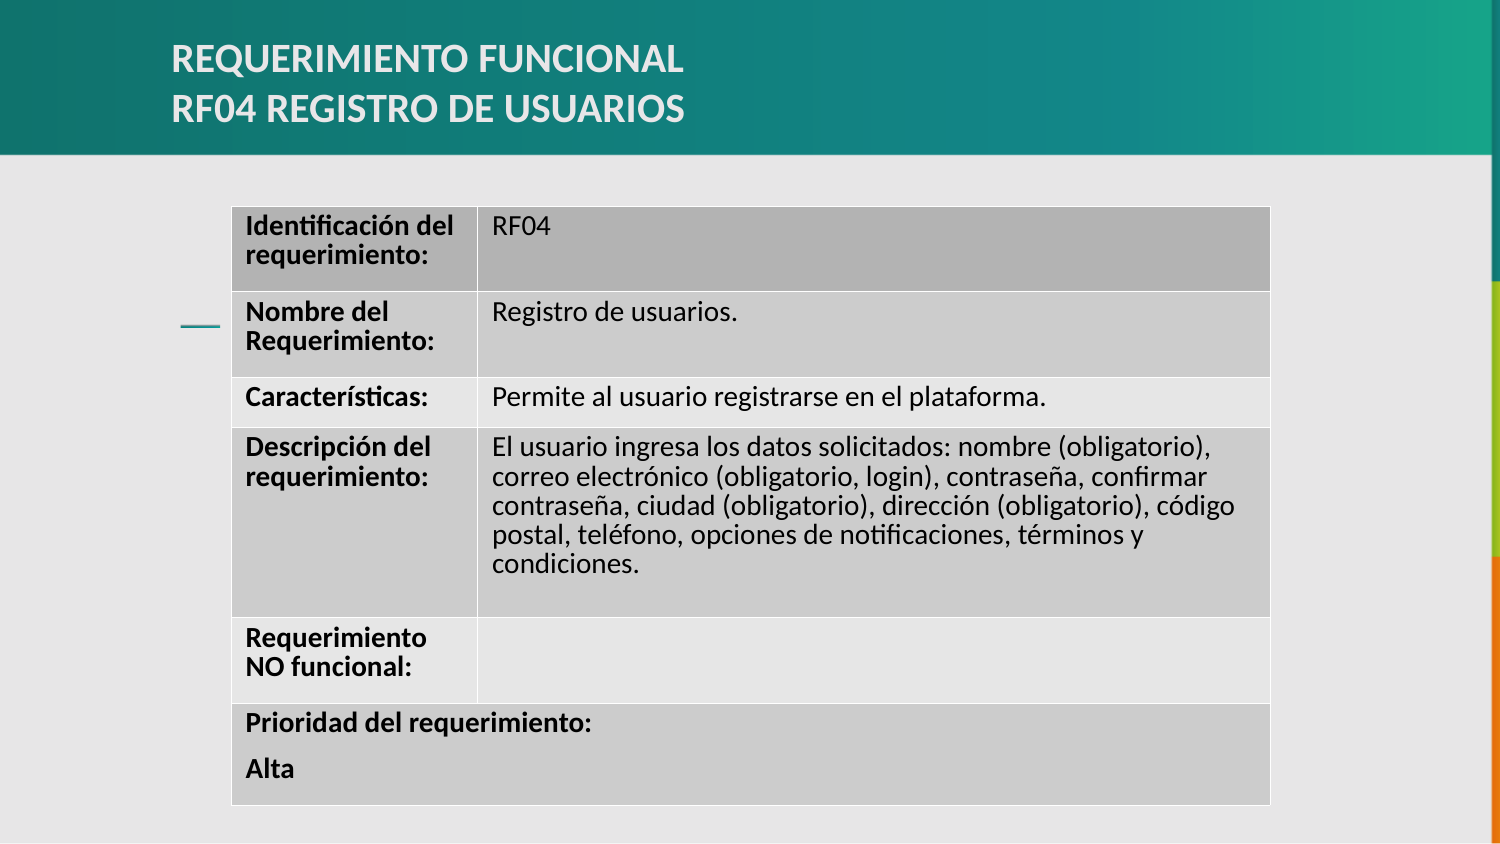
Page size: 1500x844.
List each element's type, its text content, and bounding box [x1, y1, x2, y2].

table_cell Nombre del Requerimiento: [232, 292, 477, 377]
table_cell Prioridad del requerimiento: Alta [232, 704, 1270, 805]
table_header Identificación del requerimiento: [232, 207, 477, 291]
table_cell Permite al usuario registrarse en el plataforma. [478, 378, 1270, 427]
table_cell [478, 618, 1270, 703]
table_cell Registro de usuarios. [478, 292, 1270, 377]
table_cell Requerimiento NO funcional: [232, 618, 477, 703]
table_header RF04 [478, 207, 1270, 291]
table_cell El usuario ingresa los datos solicitados: nombre (obligatorio), correo electrónico (obligatorio, login), contraseña, confirmar contraseña, ciudad (obligatorio), dirección (obligatorio), código postal, teléfono, opciones de notificaciones, términos y condiciones. [478, 428, 1270, 617]
text_box REQUERIMIENTO FUNCIONAL RF04 REGISTRO DE USUARIOS [156, 23, 709, 139]
table_cell Descripción del requerimiento: [232, 428, 477, 617]
picture [0, 0, 1500, 844]
table_cell Características: [232, 378, 477, 427]
